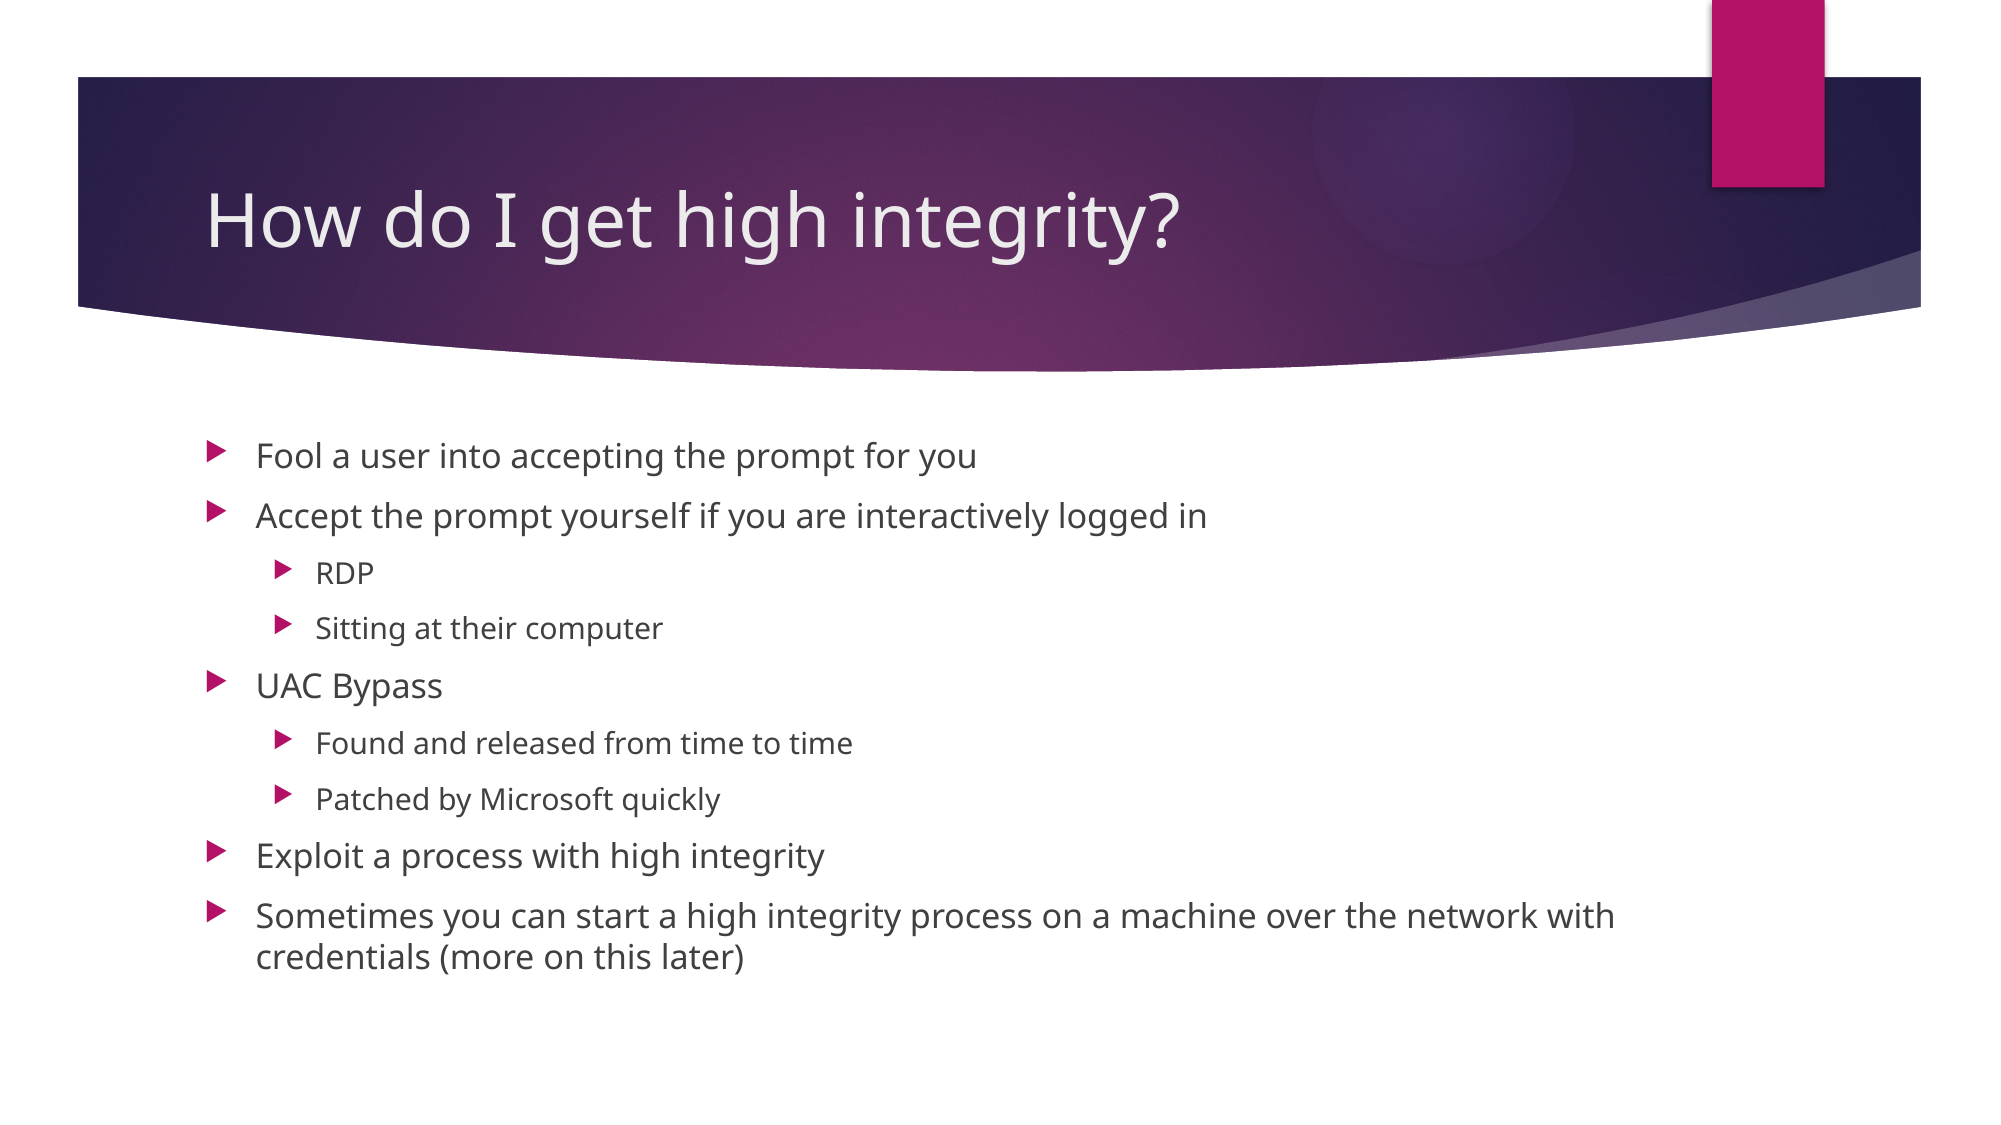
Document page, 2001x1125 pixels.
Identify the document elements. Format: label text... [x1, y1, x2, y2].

picture [79, 78, 1920, 371]
title Now what? [1467, 300, 1788, 358]
list Fool a user into accepting the prompt for you Accept the prompt yourself if you are interactively logged in RDP Sitting at their computer UAC Bypass Found and released from time to time Patched by Microsoft quickly Exploit a process with high integrity Sometimes you can start a high integrity process on a machine over the network with credentials (more on this later) [189, 427, 1638, 988]
title How do I get high integrity? [189, 159, 1627, 276]
